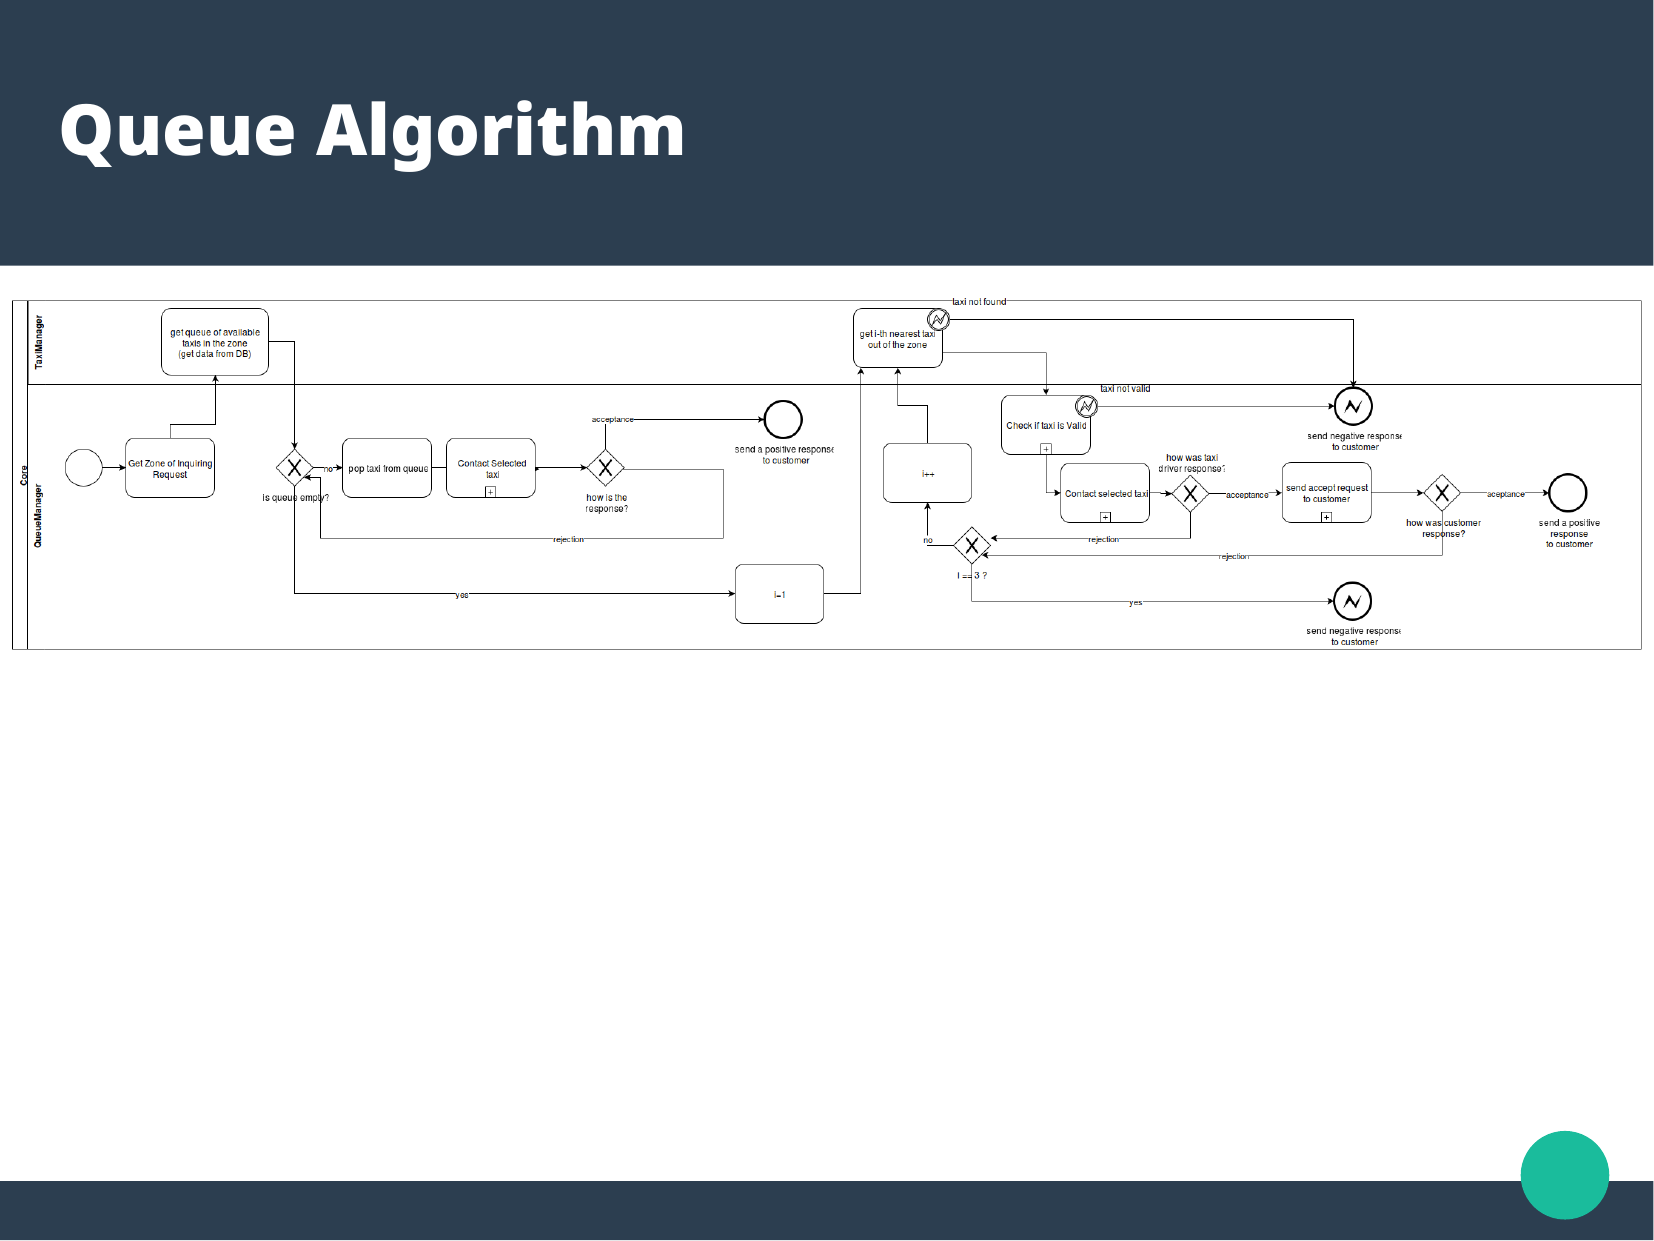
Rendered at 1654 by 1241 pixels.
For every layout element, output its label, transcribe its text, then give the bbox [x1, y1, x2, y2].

picture [11, 295, 1642, 650]
title Queue Algorithm [59, 49, 1595, 207]
